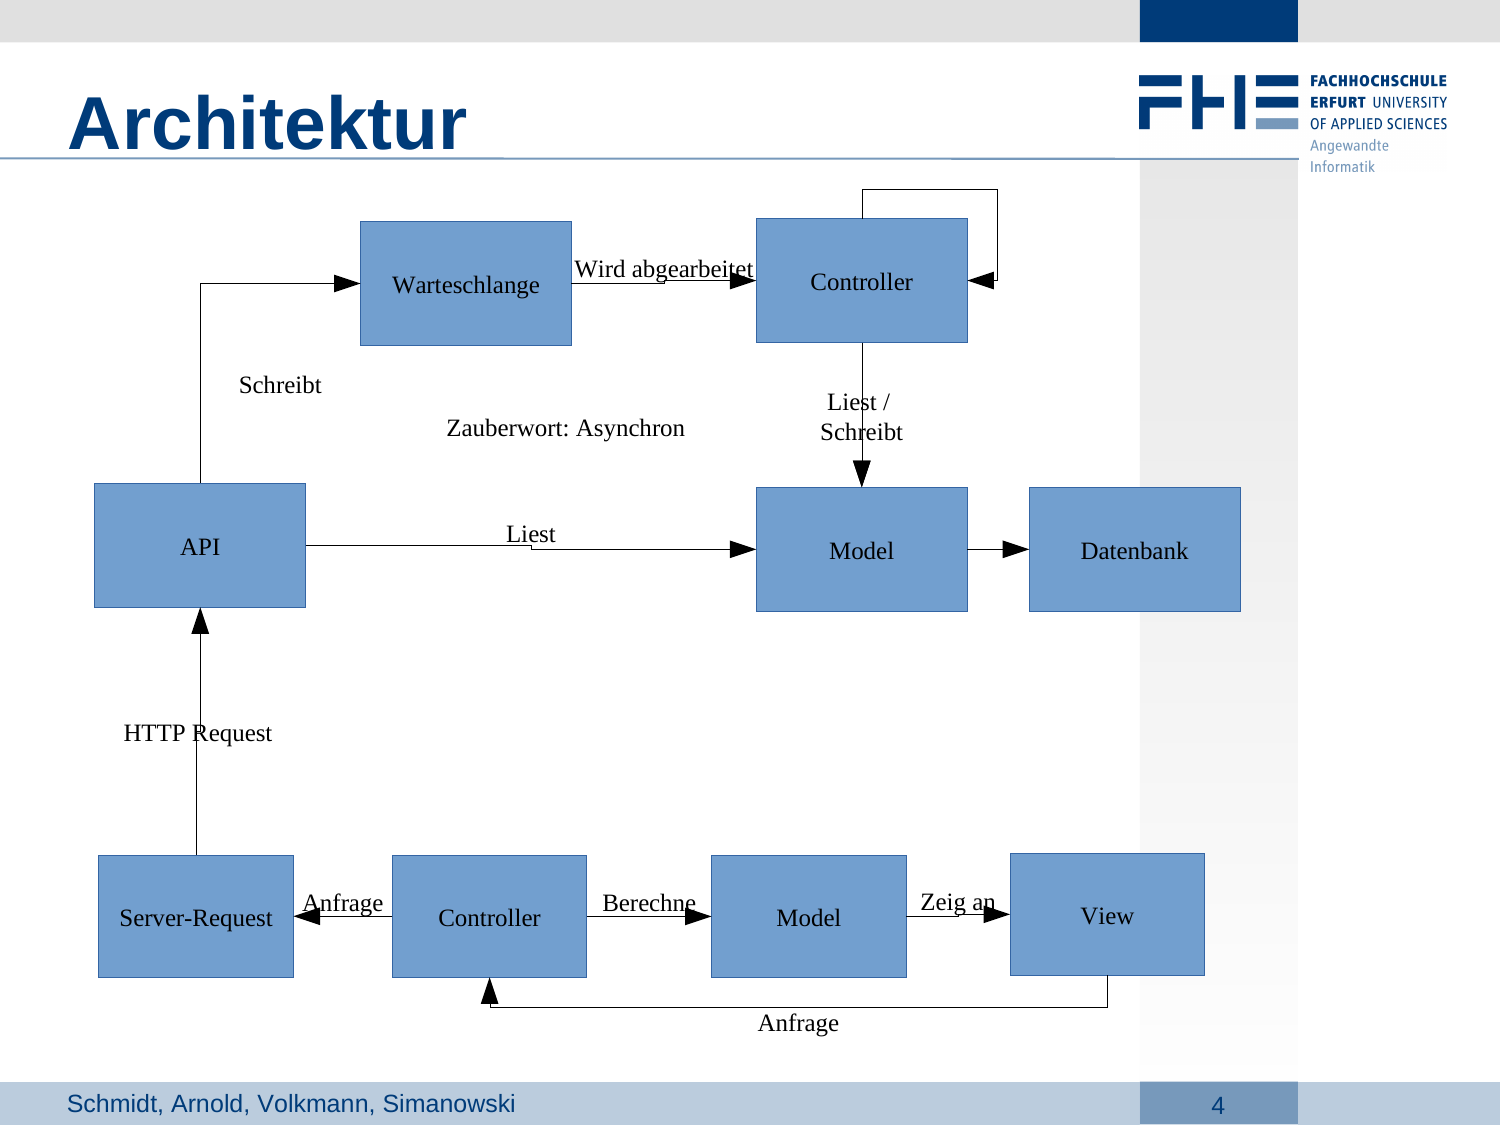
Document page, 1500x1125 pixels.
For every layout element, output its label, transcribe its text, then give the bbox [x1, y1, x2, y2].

text_box API [94, 483, 306, 608]
text_box Zauberwort: Asynchron [431, 404, 724, 450]
text_box Datenbank [1029, 487, 1241, 612]
picture [1139, 75, 1447, 172]
text_box Server-Request [98, 855, 294, 978]
text_box Controller [392, 855, 587, 978]
text_box Model [711, 855, 907, 978]
text_box View [1010, 853, 1205, 976]
text_box Warteschlange [360, 221, 572, 346]
title Architektur [53, 66, 1140, 150]
text_box Model [756, 487, 968, 612]
text_box Controller [756, 218, 968, 343]
